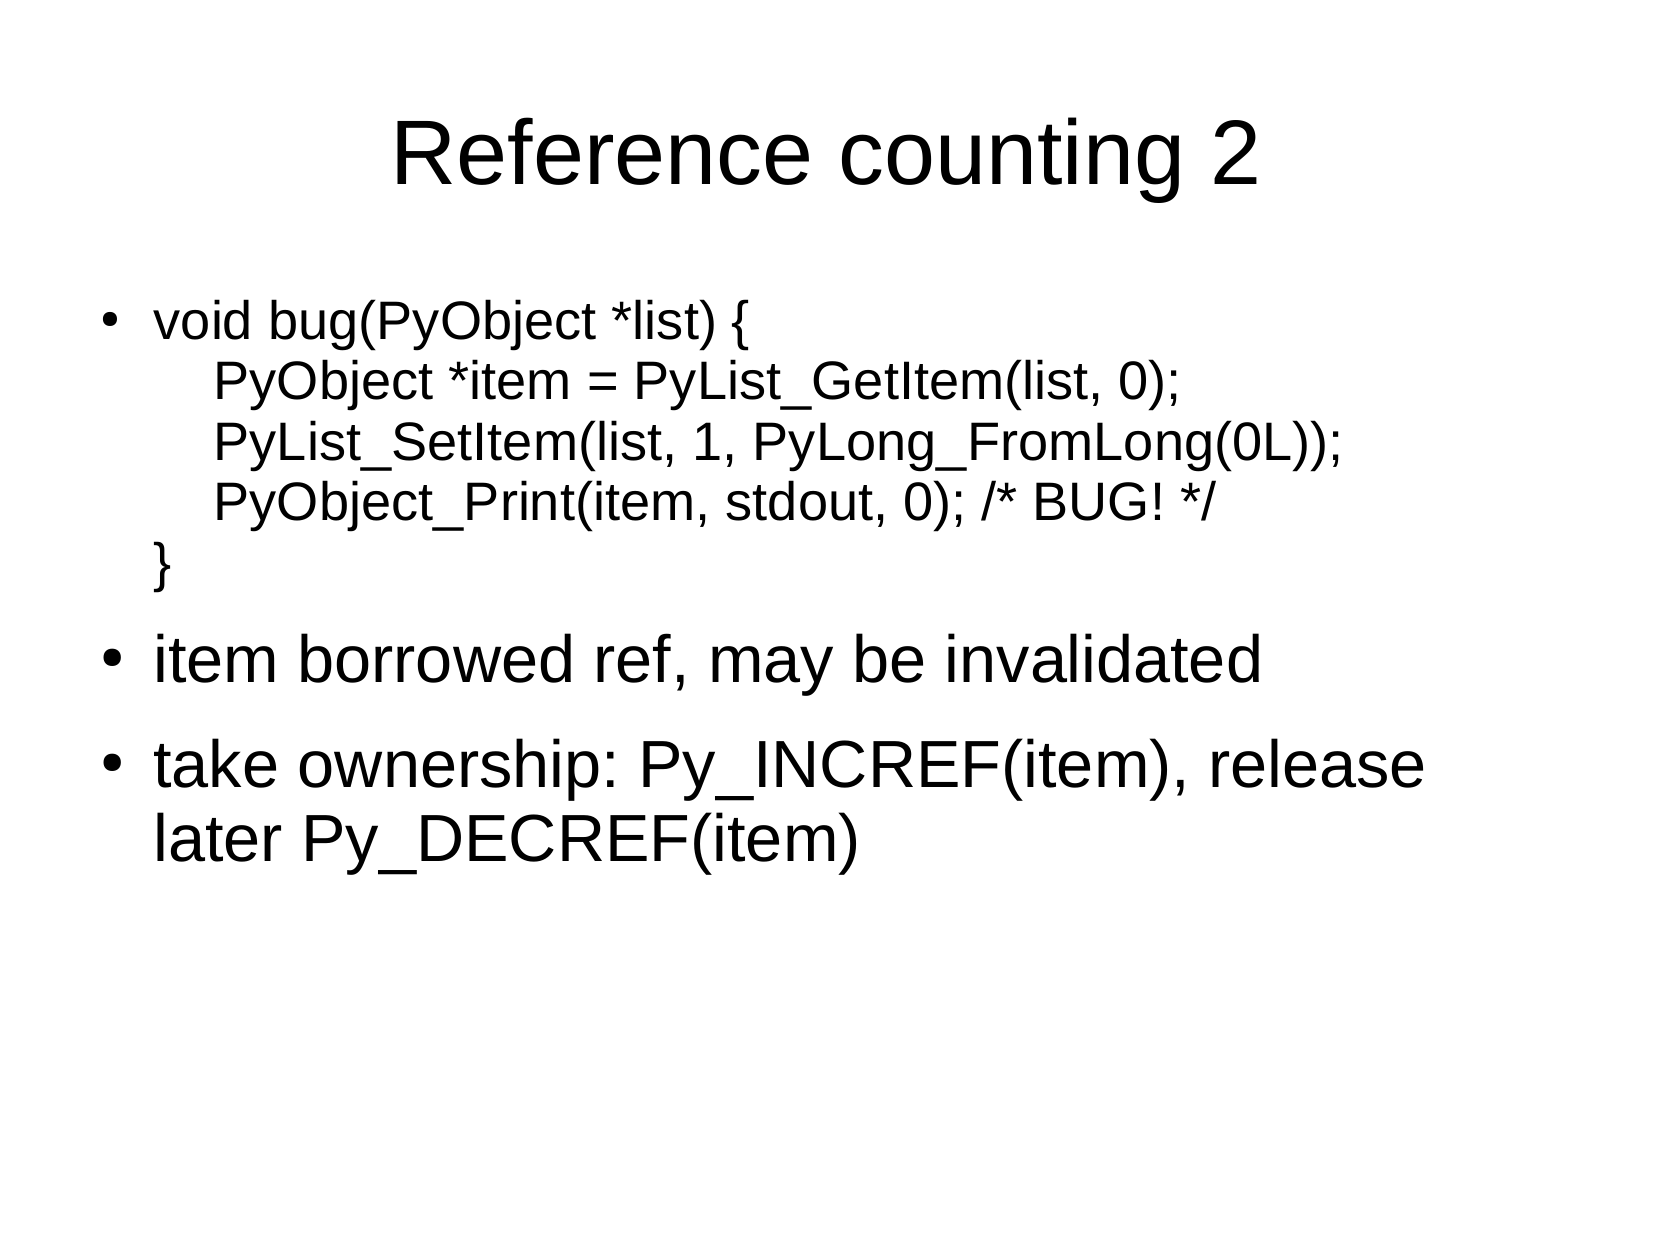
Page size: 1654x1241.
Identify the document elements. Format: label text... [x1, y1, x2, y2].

title Reference counting 2 [82, 49, 1571, 257]
list void bug(PyObject *list) { PyObject *item = PyList_GetItem(list, 0); PyList_SetItem(list, 1, PyLong_FromLong(0L)); PyObject_Print(item, stdout, 0); /* BUG! */ } item borrowed ref, may be invalidated take ownership: Py_INCREF(item), release later Py_DECREF(item) [82, 290, 1571, 1010]
